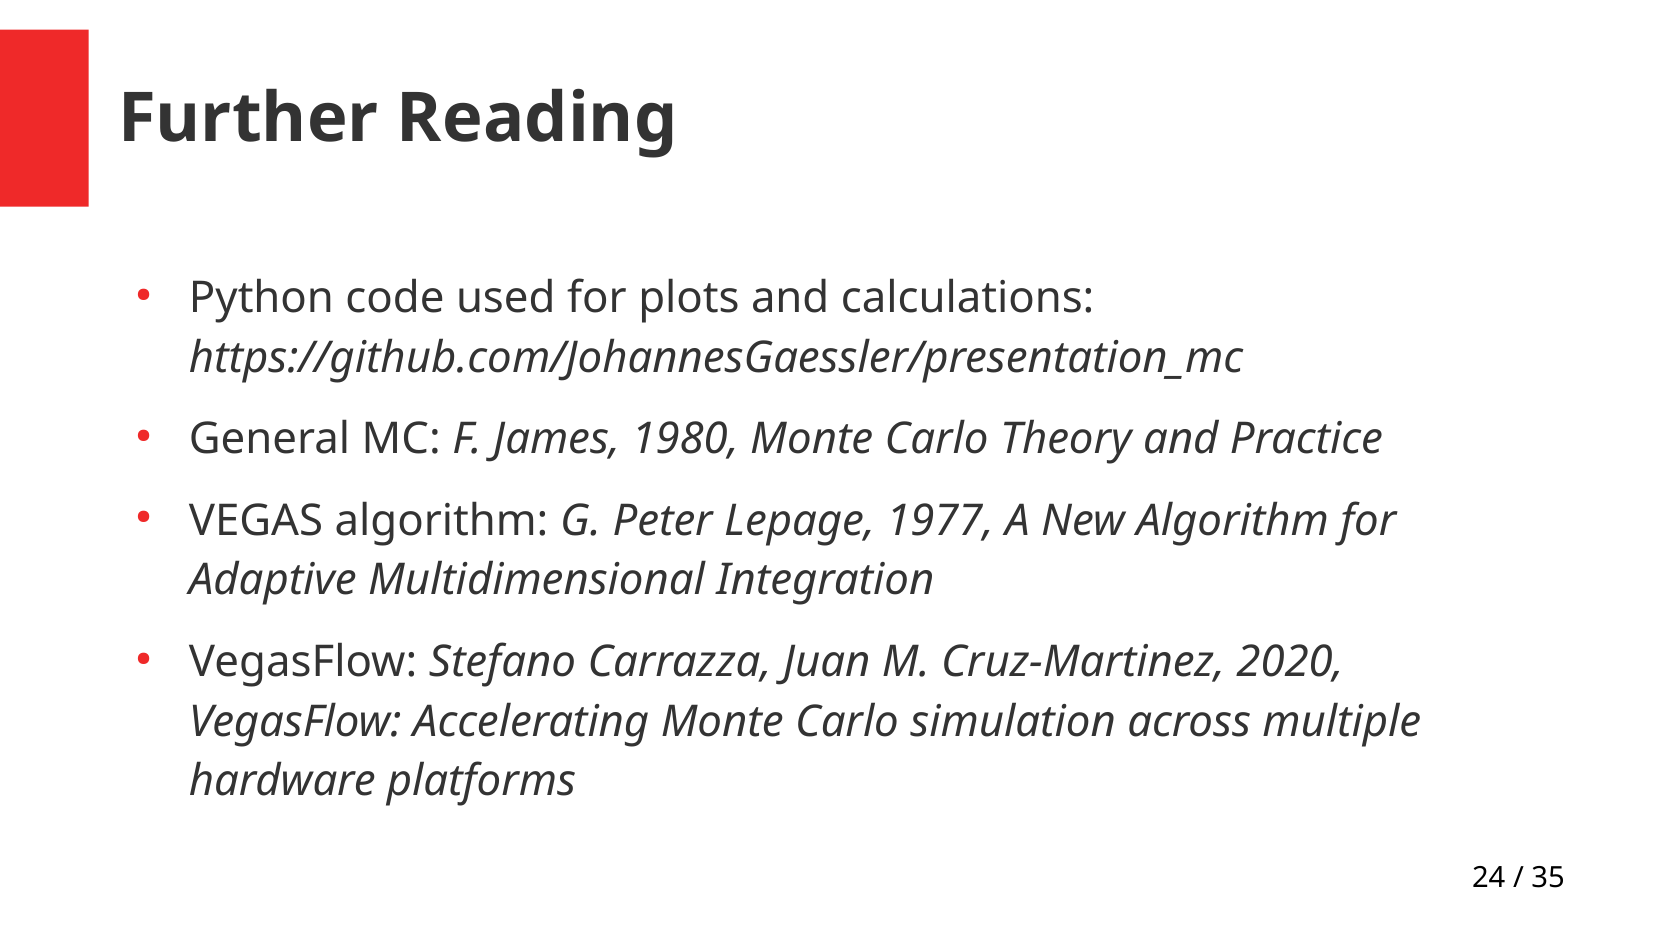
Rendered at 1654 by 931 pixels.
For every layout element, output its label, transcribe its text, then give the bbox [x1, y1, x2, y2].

list Python code used for plots and calculations: https://github.com/JohannesGaessler/presentation_mc General MC: F. James, 1980, Monte Carlo Theory and Practice VEGAS algorithm: G. Peter Lepage, 1977, A New Algorithm for Adaptive Multidimensional Integration VegasFlow: Stefano Carrazza, Juan M. Cruz-Martinez, 2020, VegasFlow: Accelerating Monte Carlo simulation across multiple hardware platforms [118, 265, 1536, 806]
title Further Reading [118, 37, 1571, 193]
